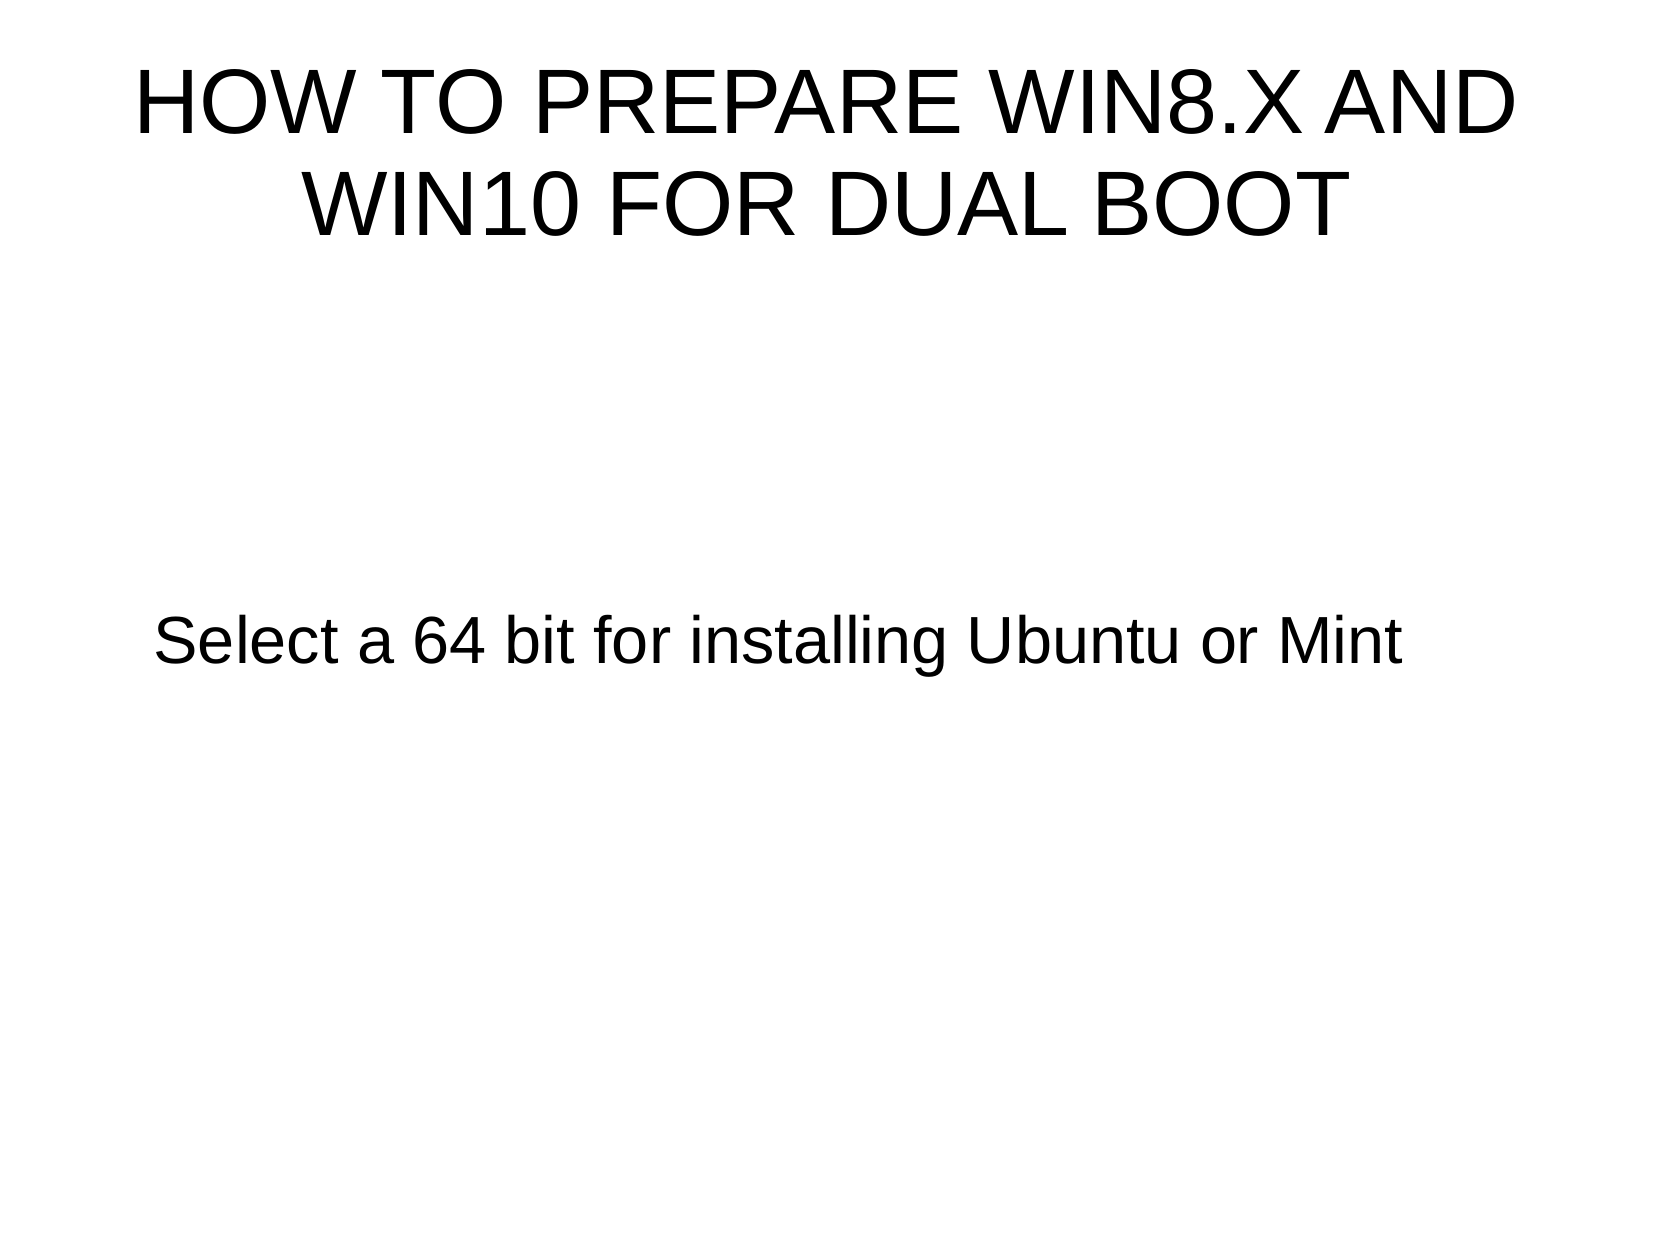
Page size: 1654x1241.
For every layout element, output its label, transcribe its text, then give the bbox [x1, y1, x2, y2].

list Select a 64 bit for installing Ubuntu or Mint [82, 290, 1571, 1010]
title HOW TO PREPARE WIN8.X AND WIN10 FOR DUAL BOOT [82, 49, 1571, 257]
